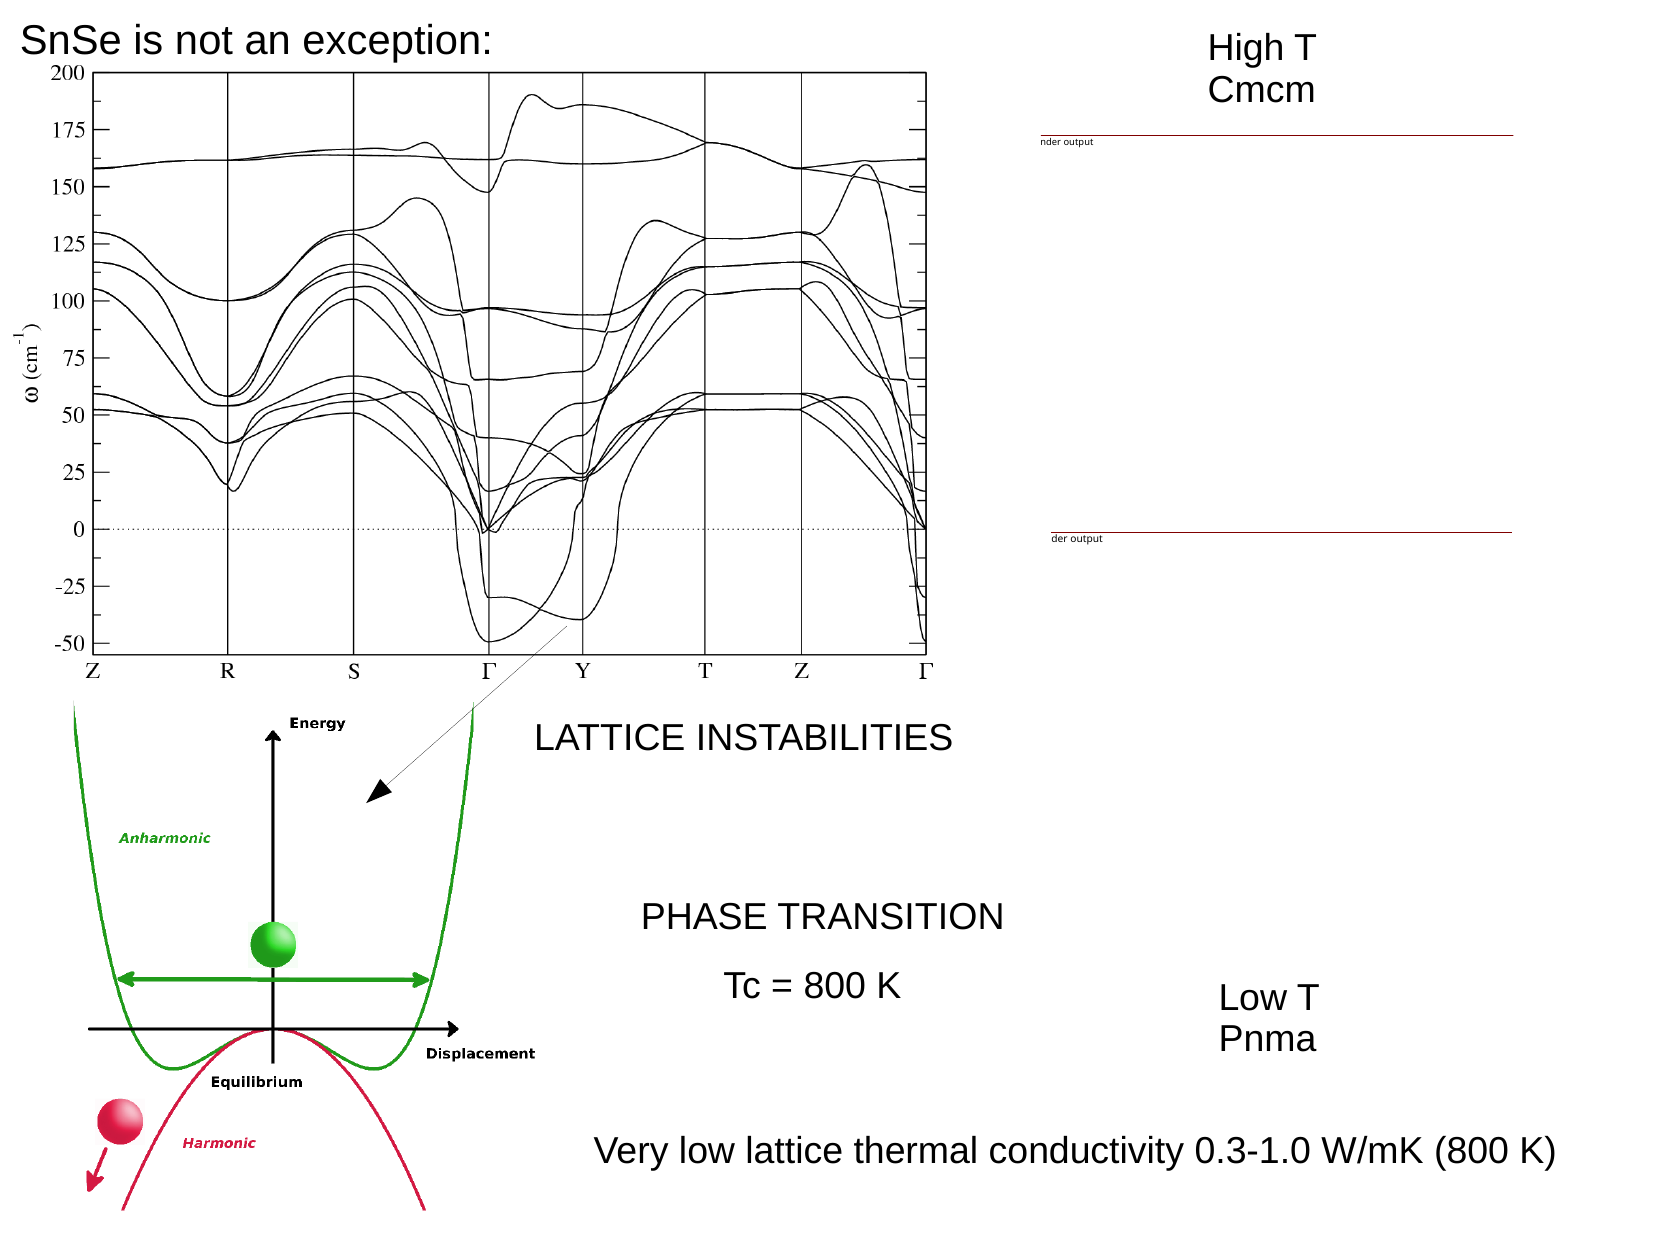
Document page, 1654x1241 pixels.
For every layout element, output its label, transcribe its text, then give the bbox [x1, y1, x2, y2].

text_box PHASE TRANSITION [625, 888, 1020, 945]
text_box Very low lattice thermal conductivity 0.3-1.0 W/mK (800 K) [578, 1122, 1573, 1179]
picture [1040, 134, 1514, 529]
text_box LATTICE INSTABILITIES [519, 708, 969, 766]
text_box High T Cmcm [1192, 19, 1333, 119]
picture [11, 63, 934, 680]
text_box SnSe is not an exception: [4, 9, 508, 71]
text_box Tc = 800 K [708, 956, 917, 1014]
picture [65, 696, 556, 1215]
picture [1051, 531, 1512, 960]
text_box Low T Pnma [1203, 968, 1335, 1068]
